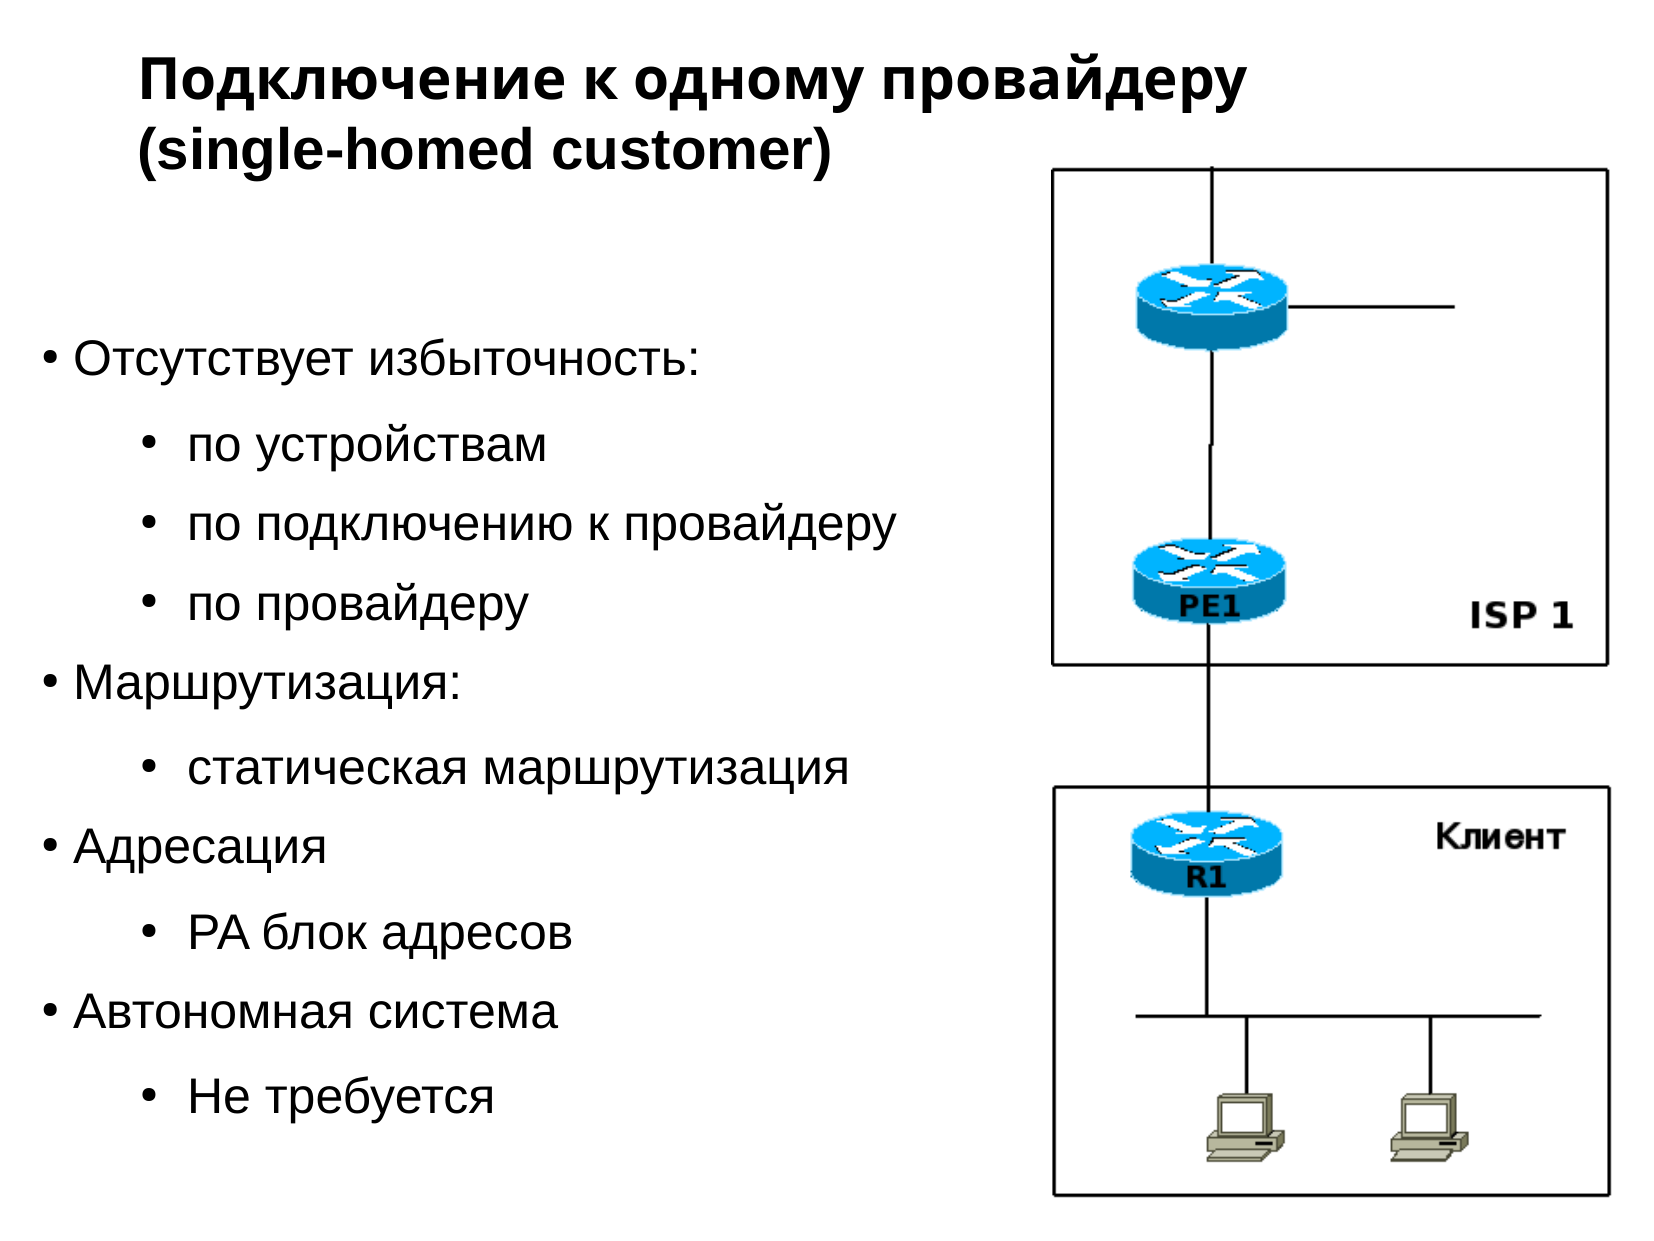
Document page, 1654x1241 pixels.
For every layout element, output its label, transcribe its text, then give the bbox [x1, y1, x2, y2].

list Отсутствует избыточность: по устройствам по подключению к провайдеру по провайдеру Маршрутизация: статическая маршрутизация Адресация PA блок адресов Автономная система Не требуется [41, 330, 1034, 1125]
picture [1051, 165, 1613, 1199]
text_box Подключение к одному провайдеру (single-homed customer) [123, 41, 1597, 188]
